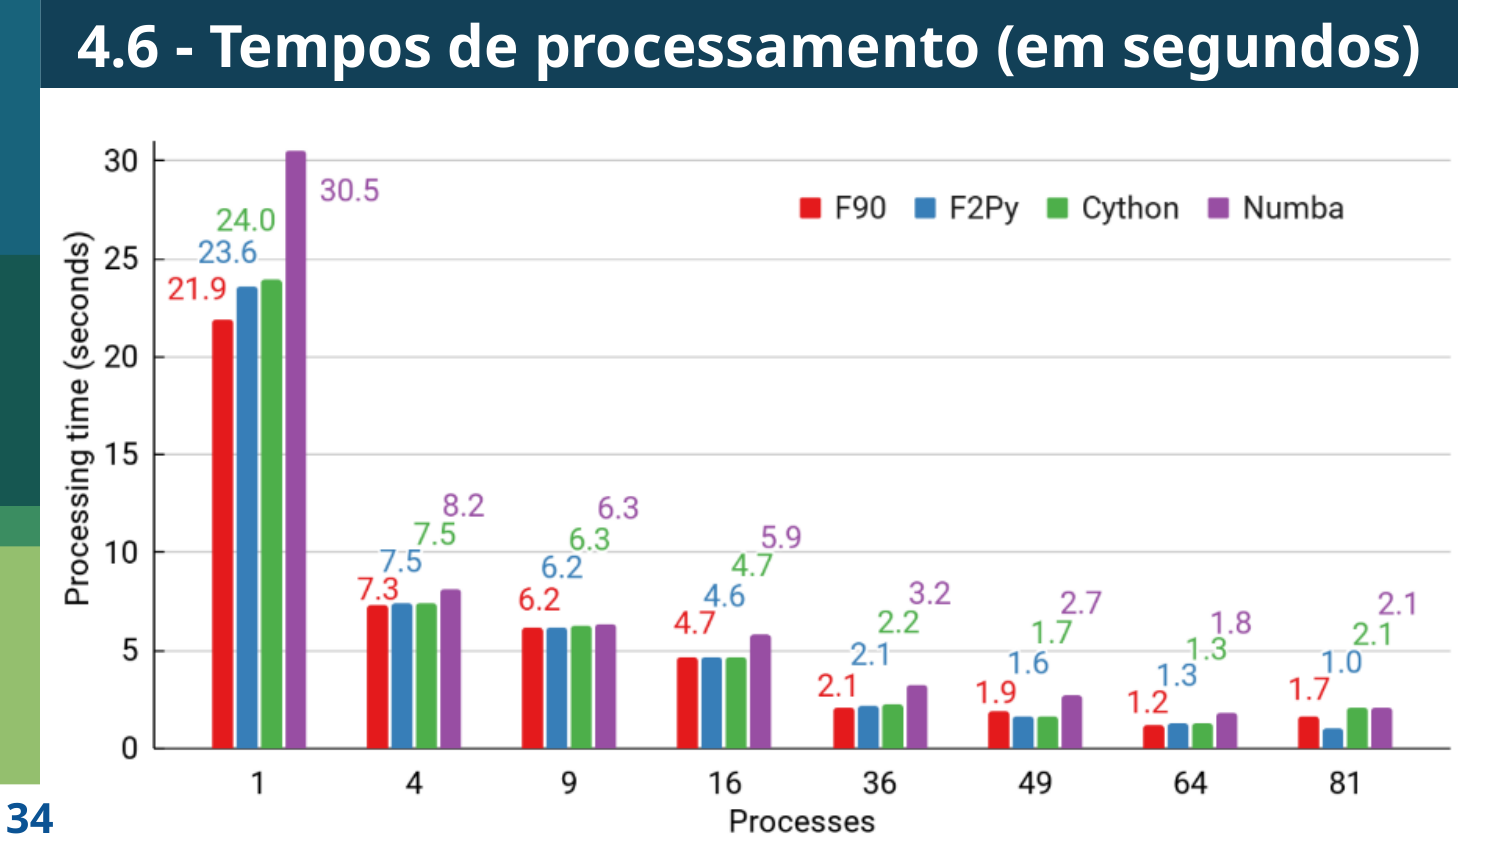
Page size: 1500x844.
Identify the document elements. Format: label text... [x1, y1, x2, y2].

title 4.6 - Tempos de processamento (em segundos) [40, 0, 1459, 88]
slide_number <number> [0, 785, 59, 844]
picture [40, 88, 1492, 844]
